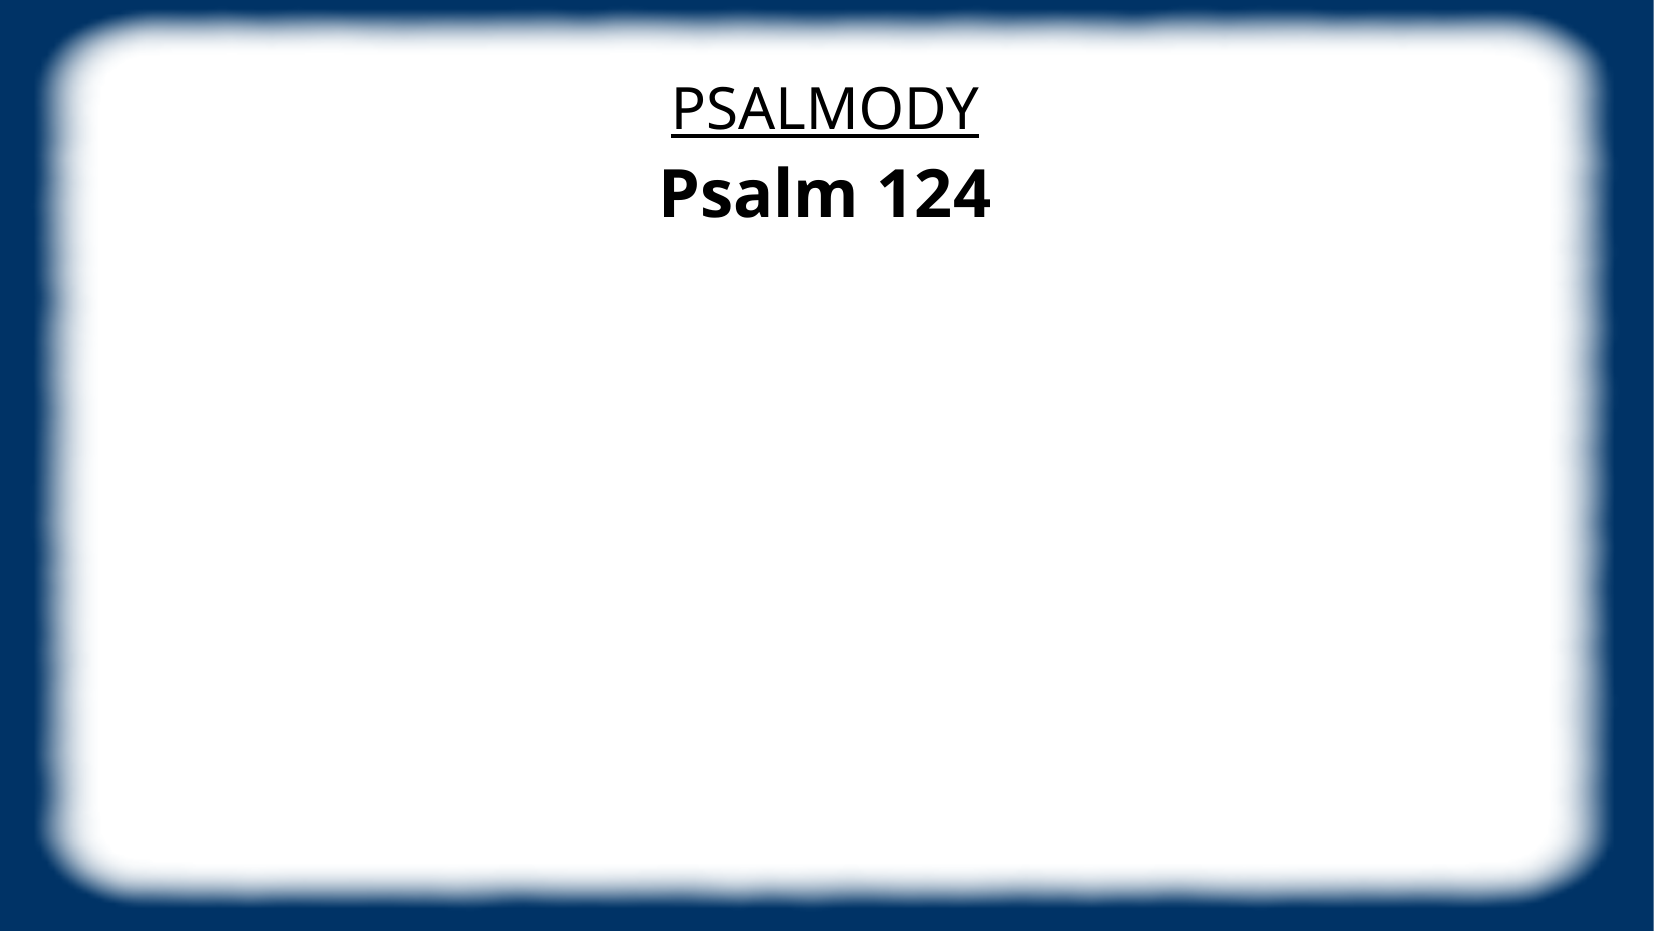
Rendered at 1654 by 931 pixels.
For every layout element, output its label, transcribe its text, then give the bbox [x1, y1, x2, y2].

text_box PSALMODY Psalm 124 [105, 60, 1546, 319]
picture [0, 0, 1654, 931]
